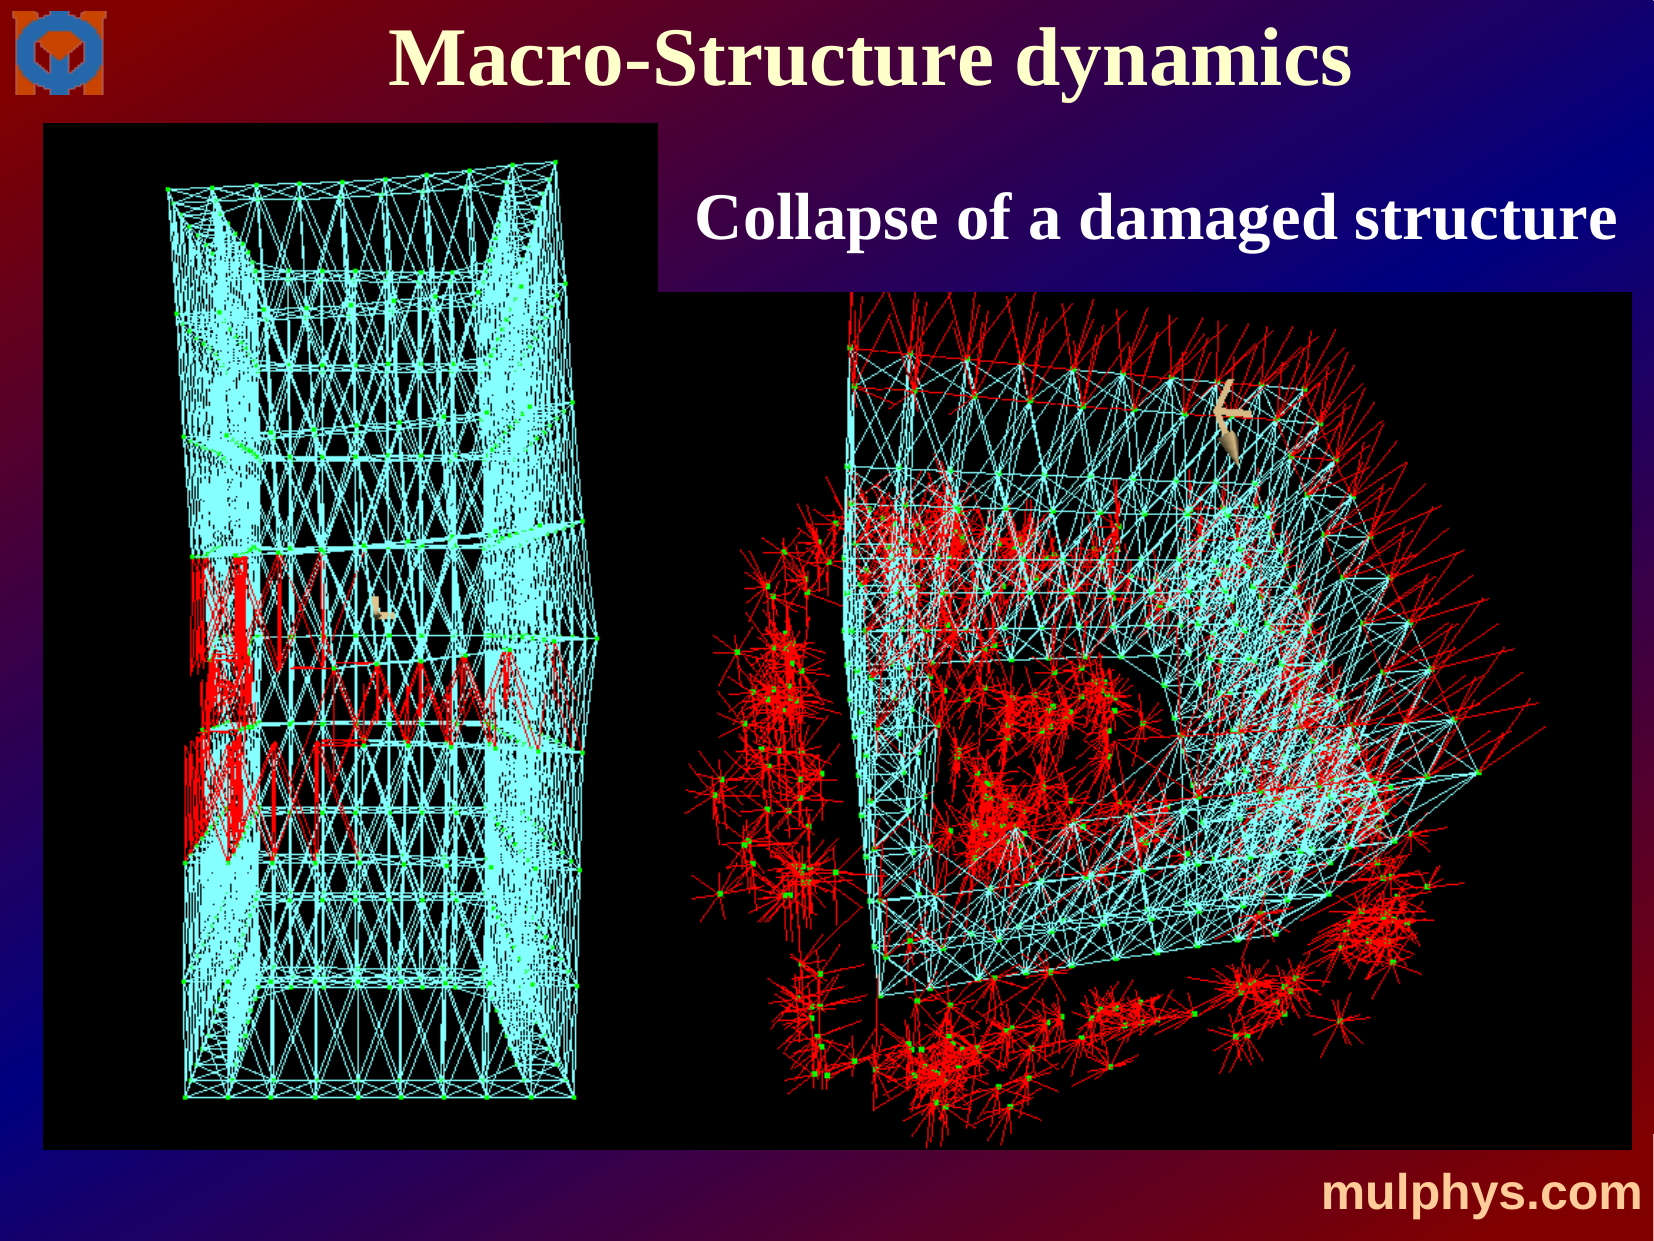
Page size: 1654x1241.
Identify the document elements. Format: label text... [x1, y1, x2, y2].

picture [11, 11, 110, 95]
text_box Macro-Structure dynamics [388, 10, 1356, 120]
picture [43, 123, 1632, 1150]
text_box Collapse of a damaged structure [694, 179, 1620, 267]
text_box mulphys.com [1320, 1164, 1644, 1230]
